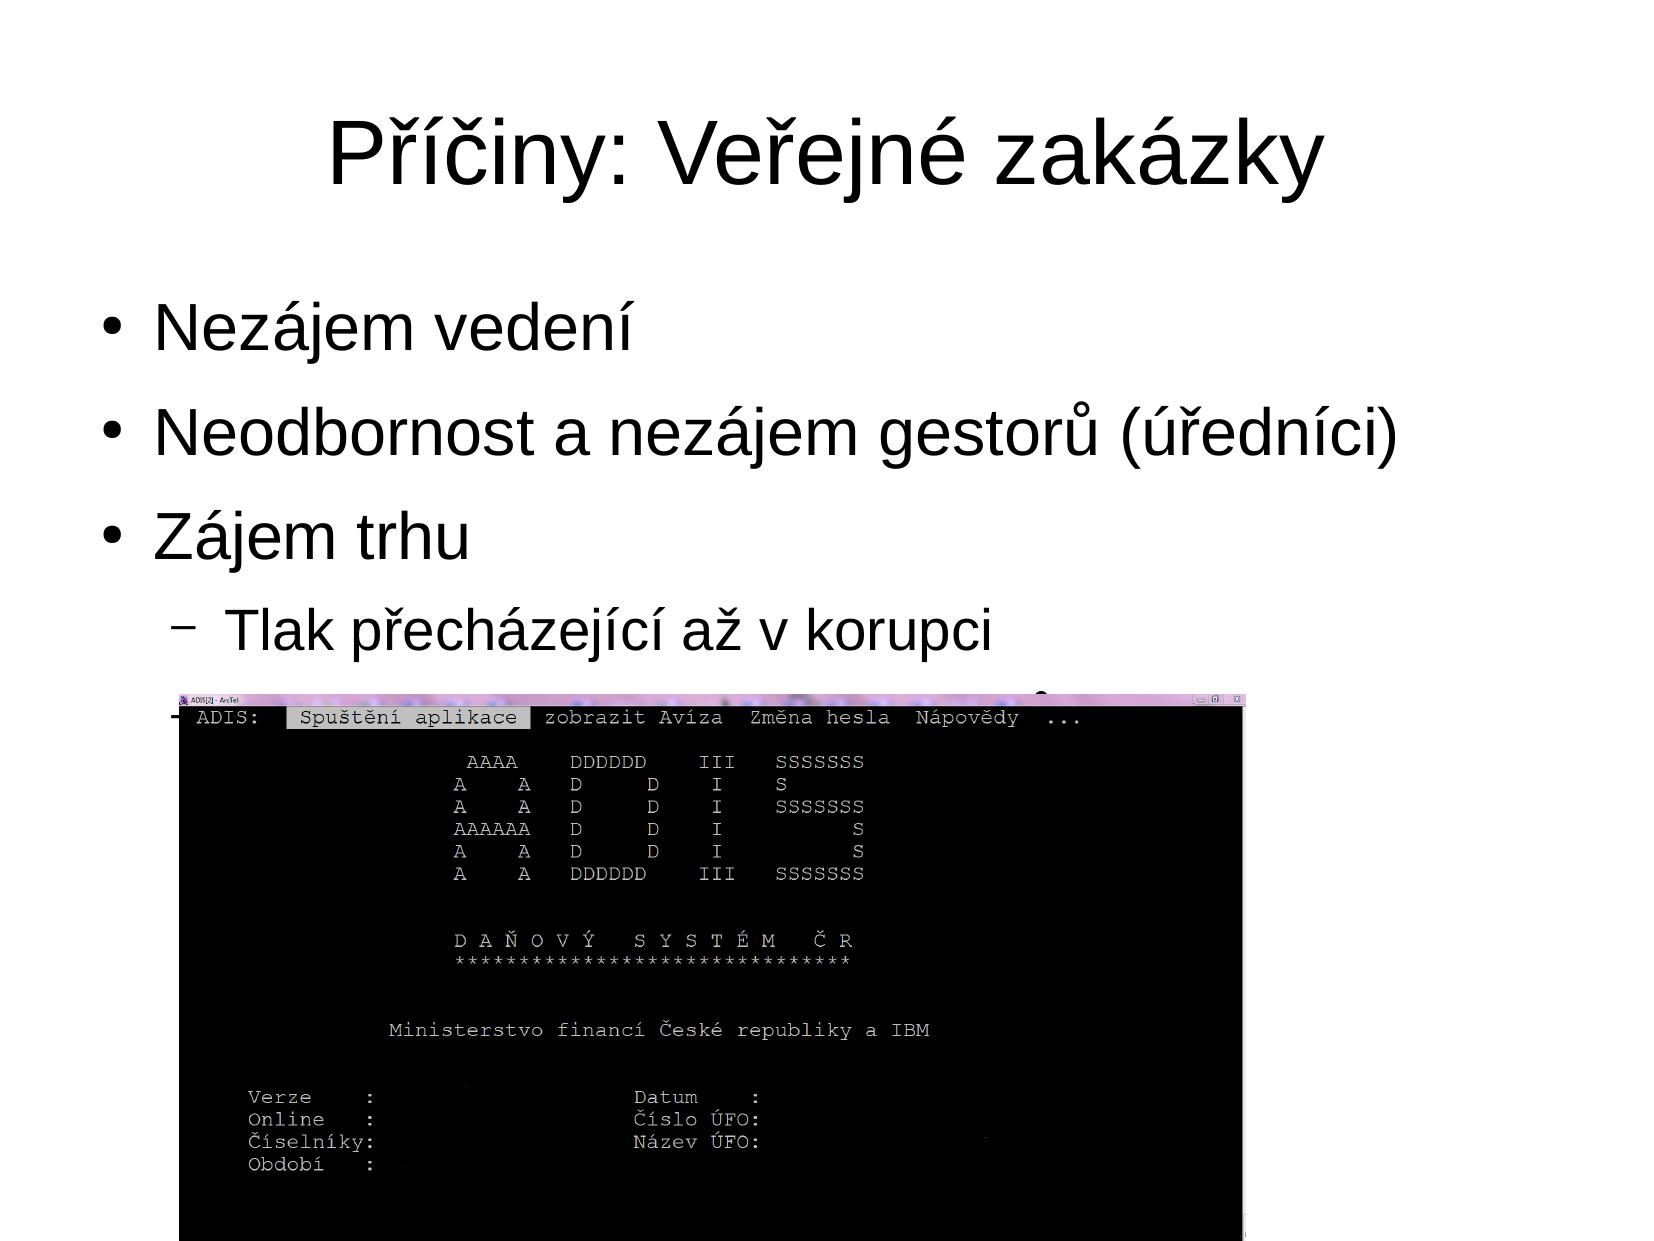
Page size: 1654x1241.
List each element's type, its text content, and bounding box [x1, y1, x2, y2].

list Nezájem vedení Neodbornost a nezájem gestorů (úředníci) Zájem trhu Tlak přecházející až v korupci Absolutní deformace požadavků [82, 290, 1571, 1010]
title Příčiny: Veřejné zakázky [82, 49, 1571, 257]
picture [179, 694, 1246, 1241]
